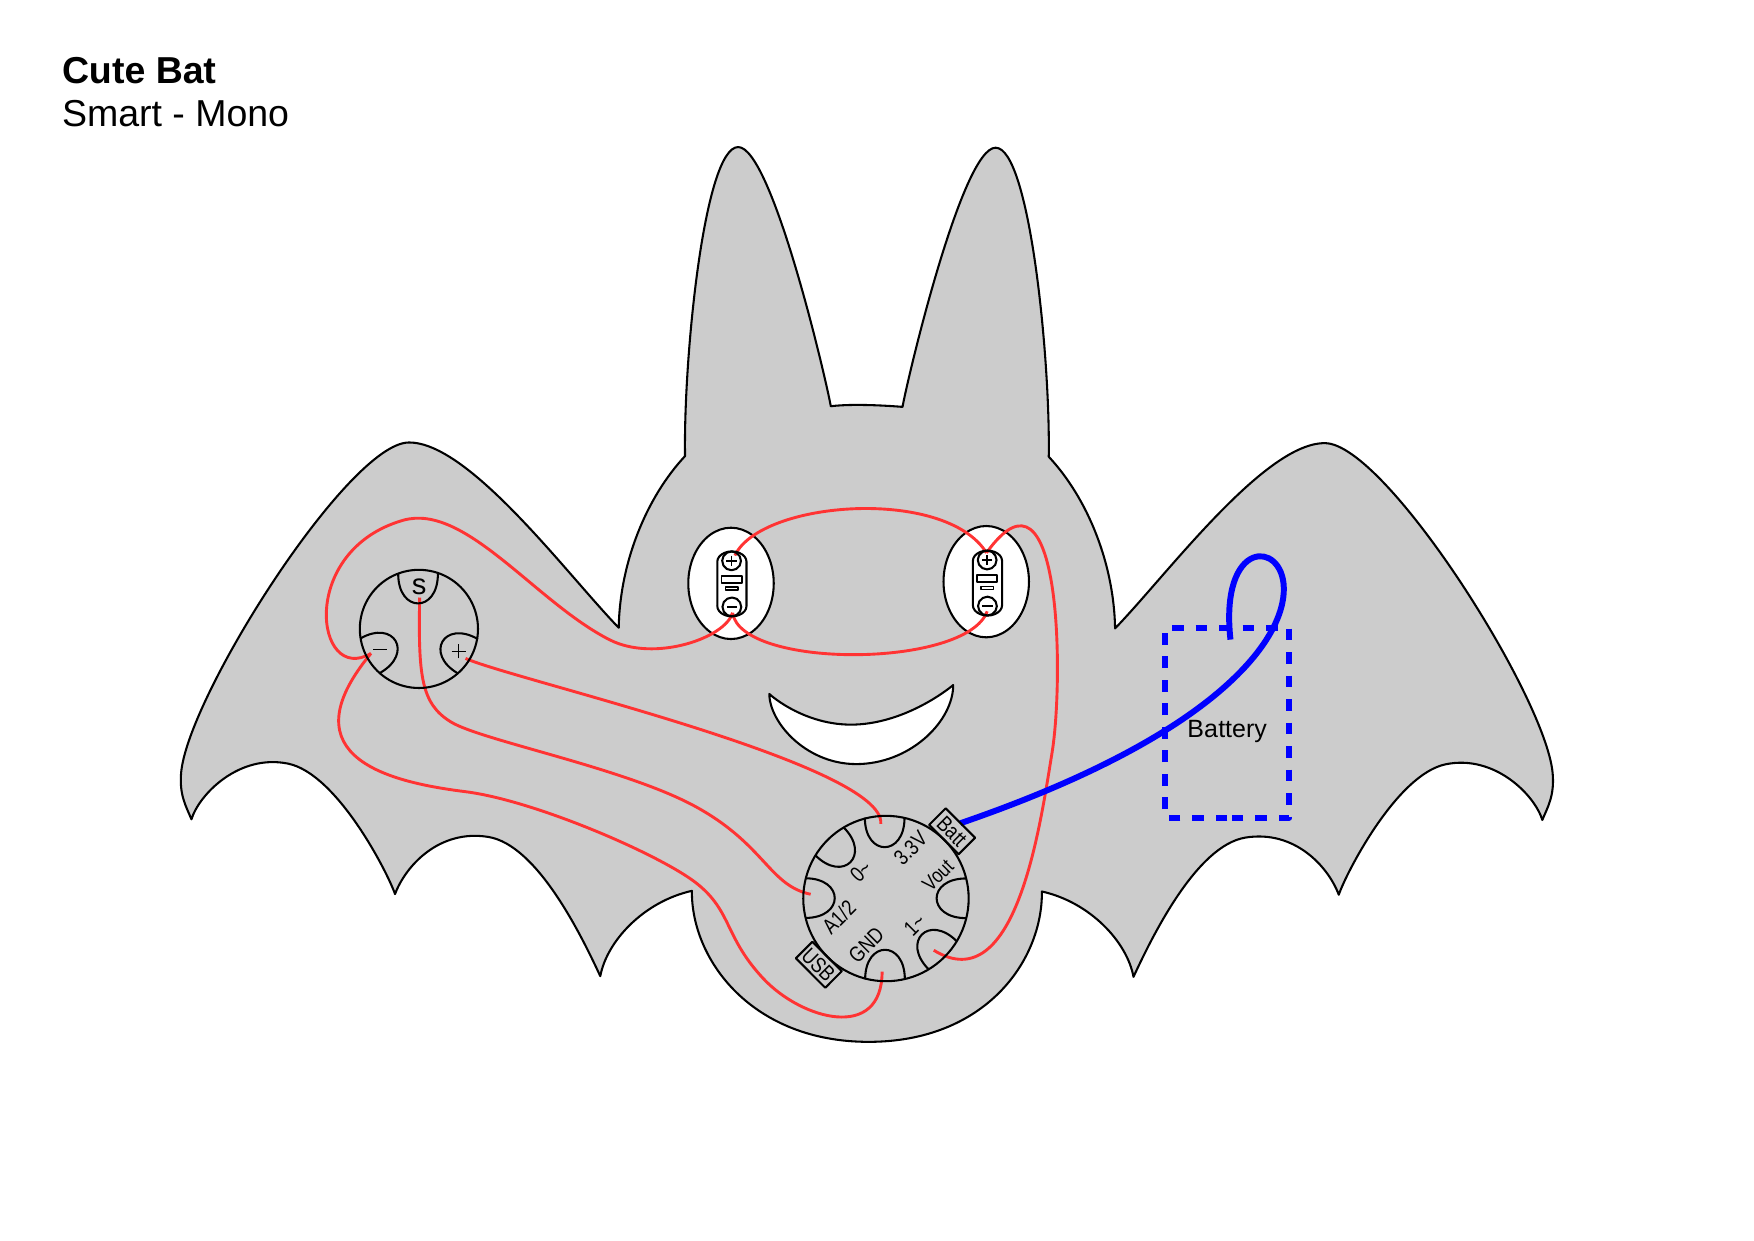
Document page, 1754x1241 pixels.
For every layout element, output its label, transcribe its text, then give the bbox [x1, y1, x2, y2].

text_box Cute Bat Smart - Mono [47, 42, 331, 142]
text_box 1~ [898, 907, 932, 941]
text_box 0~ [846, 853, 879, 886]
text_box Batt [929, 808, 976, 855]
text_box USB [795, 941, 842, 988]
text_box [180, 147, 1554, 1042]
text_box Vout [918, 855, 957, 894]
text_box GND [843, 922, 889, 968]
text_box 3.3V [894, 831, 927, 865]
text_box s [407, 571, 431, 598]
text_box Battery [1165, 628, 1290, 818]
text_box A1/2 [816, 894, 862, 940]
